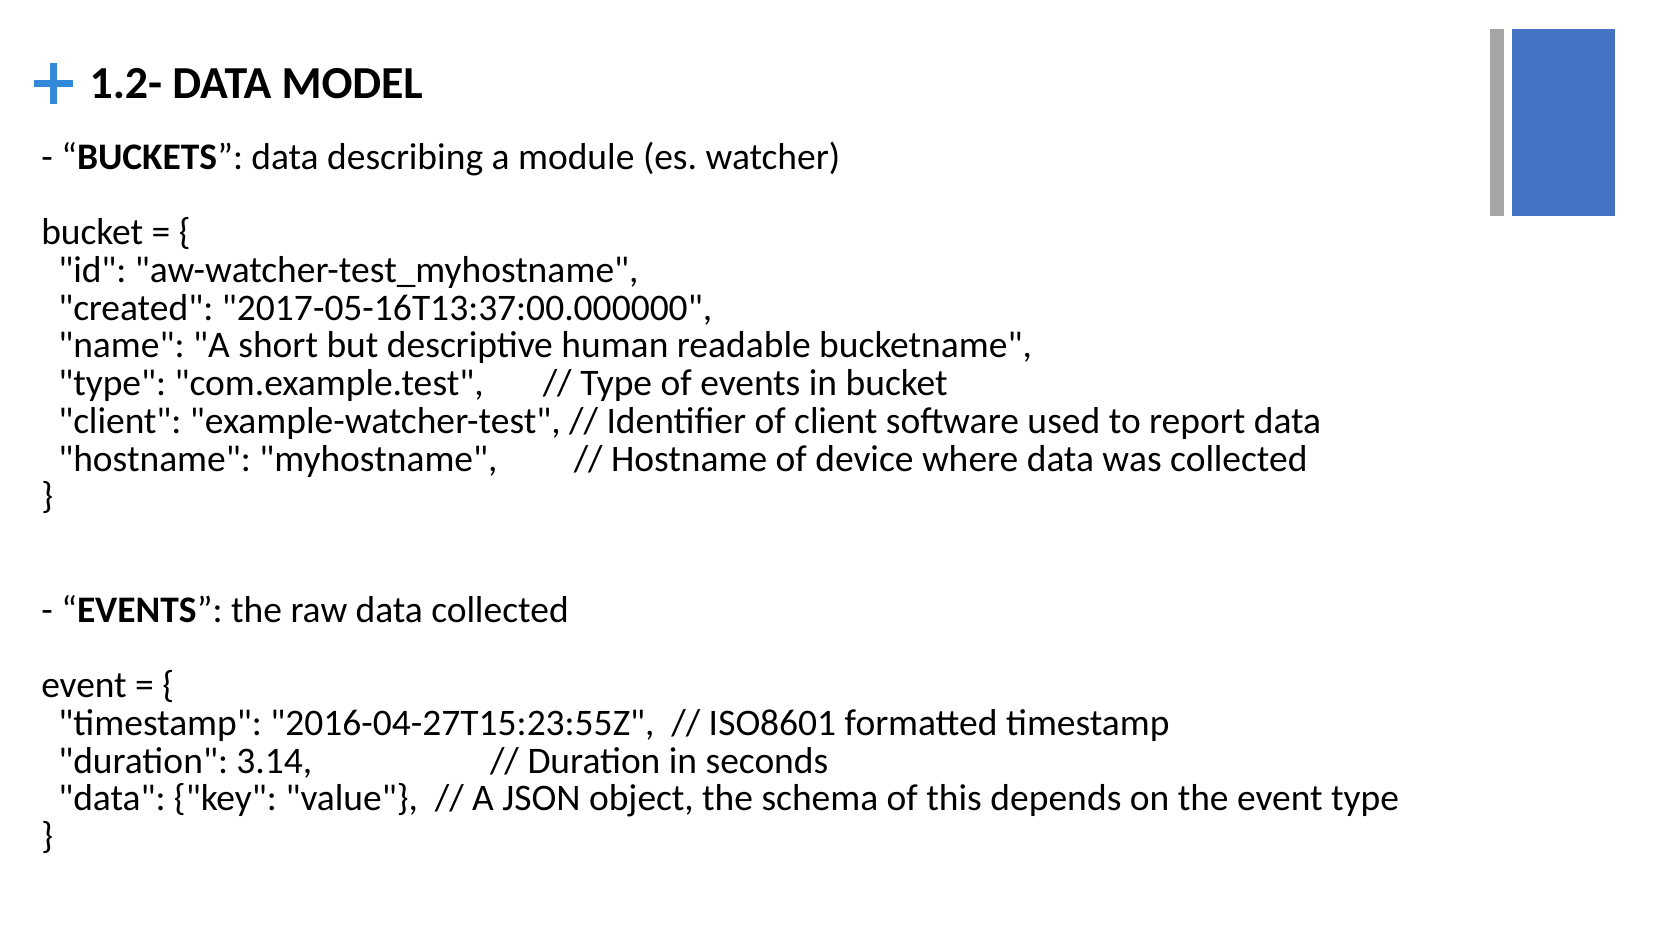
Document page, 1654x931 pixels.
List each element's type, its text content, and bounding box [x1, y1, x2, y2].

text_box [34, 63, 73, 104]
text_box [1490, 29, 1504, 216]
text_box [1512, 29, 1615, 216]
text_box - “BUCKETS”: data describing a module (es. watcher) bucket = { "id": "aw-watcher-test_myhostname", "created": "2017-05-16T13:37:00.000000", "name": "A short but descriptive human readable bucketname", "type": "com.example.test", // Type of events in bucket "client": "example-watcher-test", // Identifier of client software used to report data "hostname": "myhostname", // Hostname of device where data was collected } - “EVENTS”: the raw data collected event = { "timestamp": "2016-04-27T15:23:55Z", // ISO8601 formatted timestamp "duration": 3.14, // Duration in seconds "data": {"key": "value"}, // A JSON object, the schema of this depends on the event type } [26, 133, 1448, 910]
text_box 1.2- DATA MODEL [74, 56, 548, 118]
